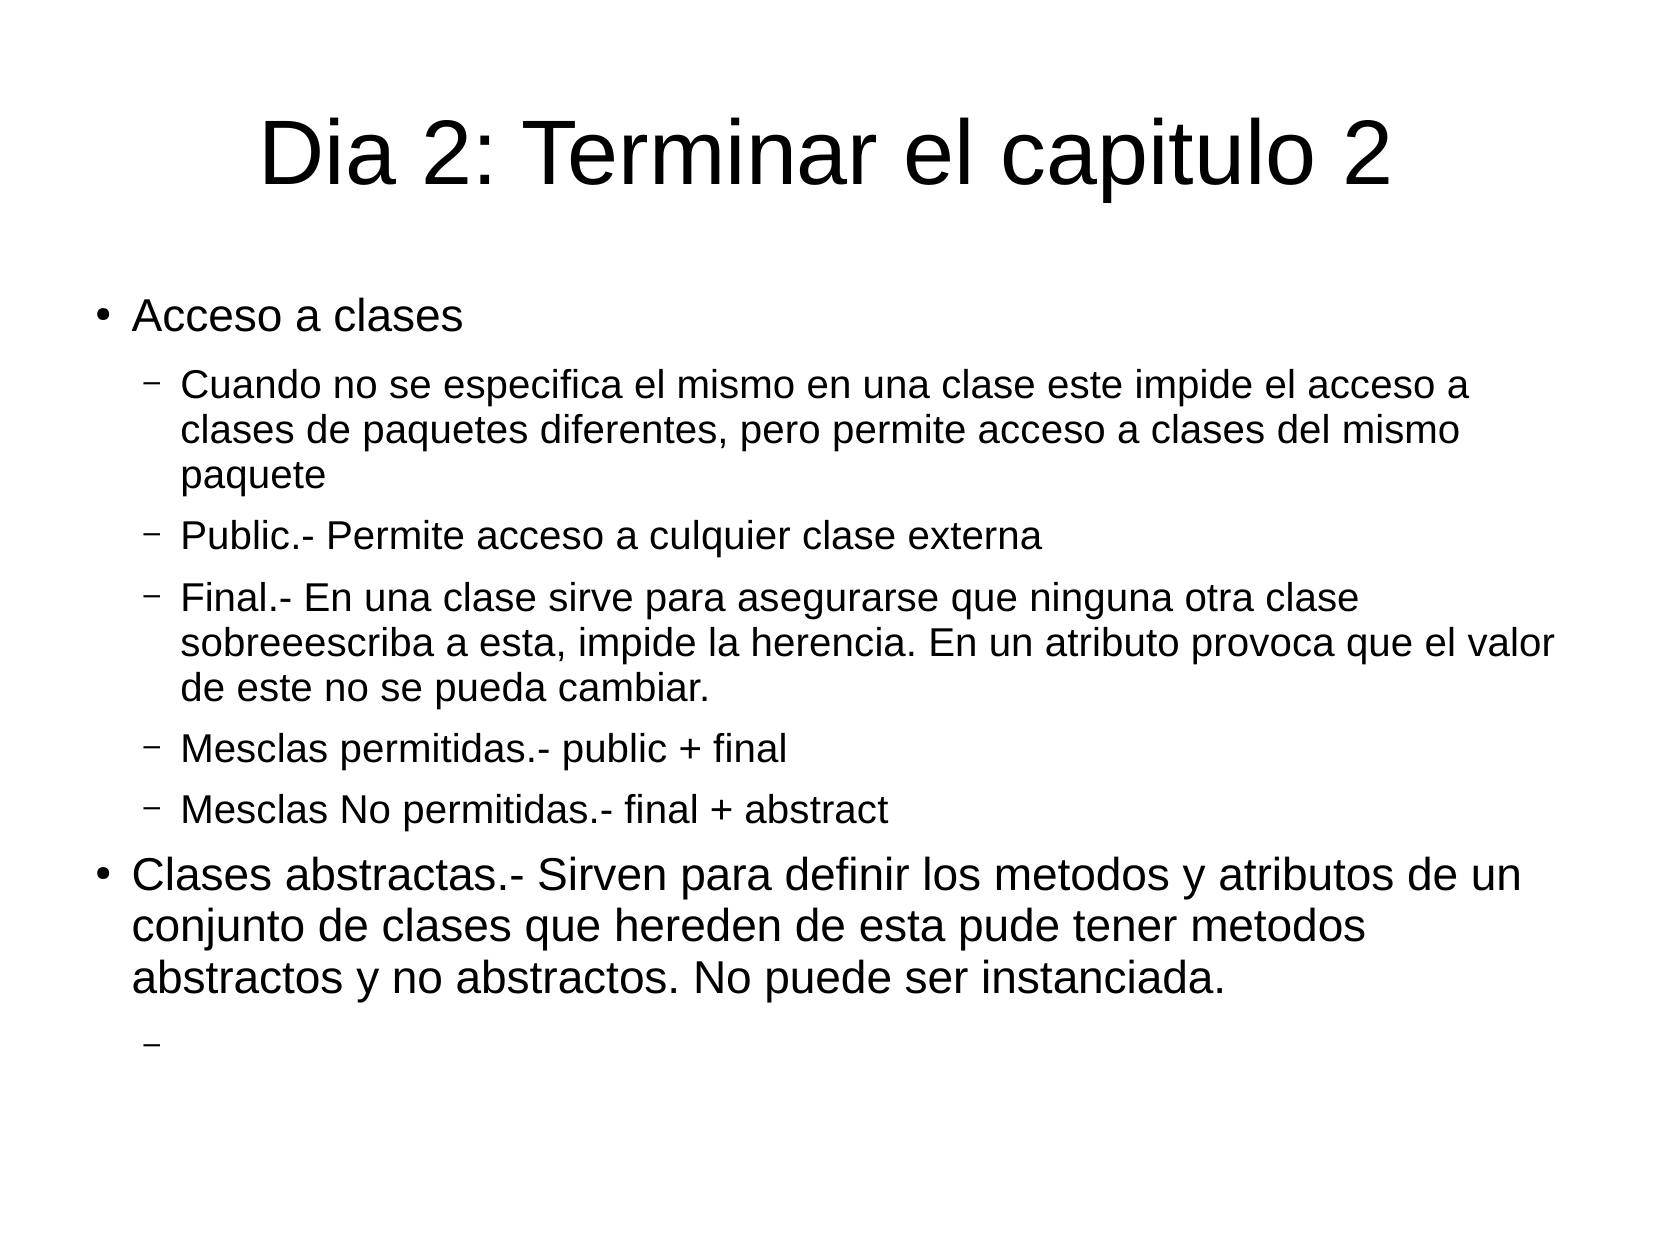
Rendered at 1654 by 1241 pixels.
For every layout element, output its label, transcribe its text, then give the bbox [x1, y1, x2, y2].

title Dia 2: Terminar el capitulo 2 [82, 49, 1571, 257]
list Acceso a clases Cuando no se especifica el mismo en una clase este impide el acceso a clases de paquetes diferentes, pero permite acceso a clases del mismo paquete Public.- Permite acceso a culquier clase externa Final.- En una clase sirve para asegurarse que ninguna otra clase sobreeescriba a esta, impide la herencia. En un atributo provoca que el valor de este no se pueda cambiar. Mesclas permitidas.- public + final Mesclas No permitidas.- final + abstract Clases abstractas.- Sirven para definir los metodos y atributos de un conjunto de clases que hereden de esta pude tener metodos abstractos y no abstractos. No puede ser instanciada. [82, 290, 1571, 1010]
